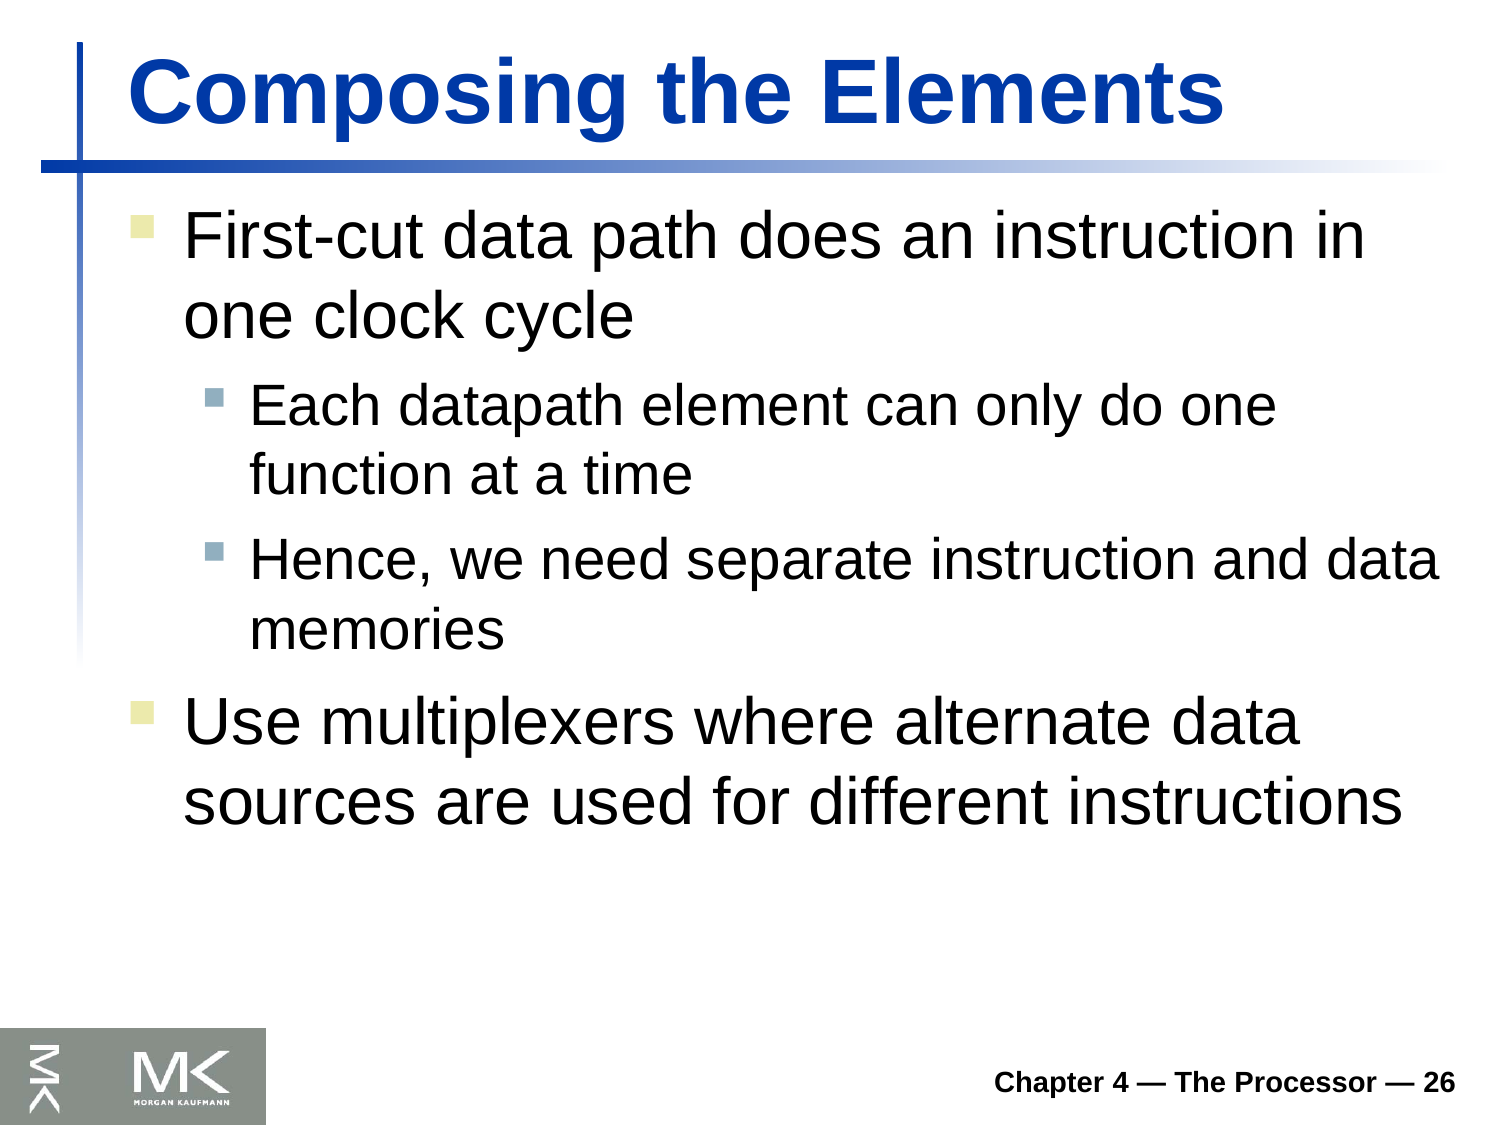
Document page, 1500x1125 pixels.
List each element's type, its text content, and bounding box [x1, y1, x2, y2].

picture [0, 1028, 266, 1125]
text_box Chapter 4 — The Processor — <number> [277, 1046, 1471, 1106]
list First-cut data path does an instruction in one clock cycle Each datapath element can only do one function at a time Hence, we need separate instruction and data memories Use multiplexers where alternate data sources are used for different instructions [112, 184, 1469, 1024]
title Composing the Elements [112, 23, 1468, 149]
